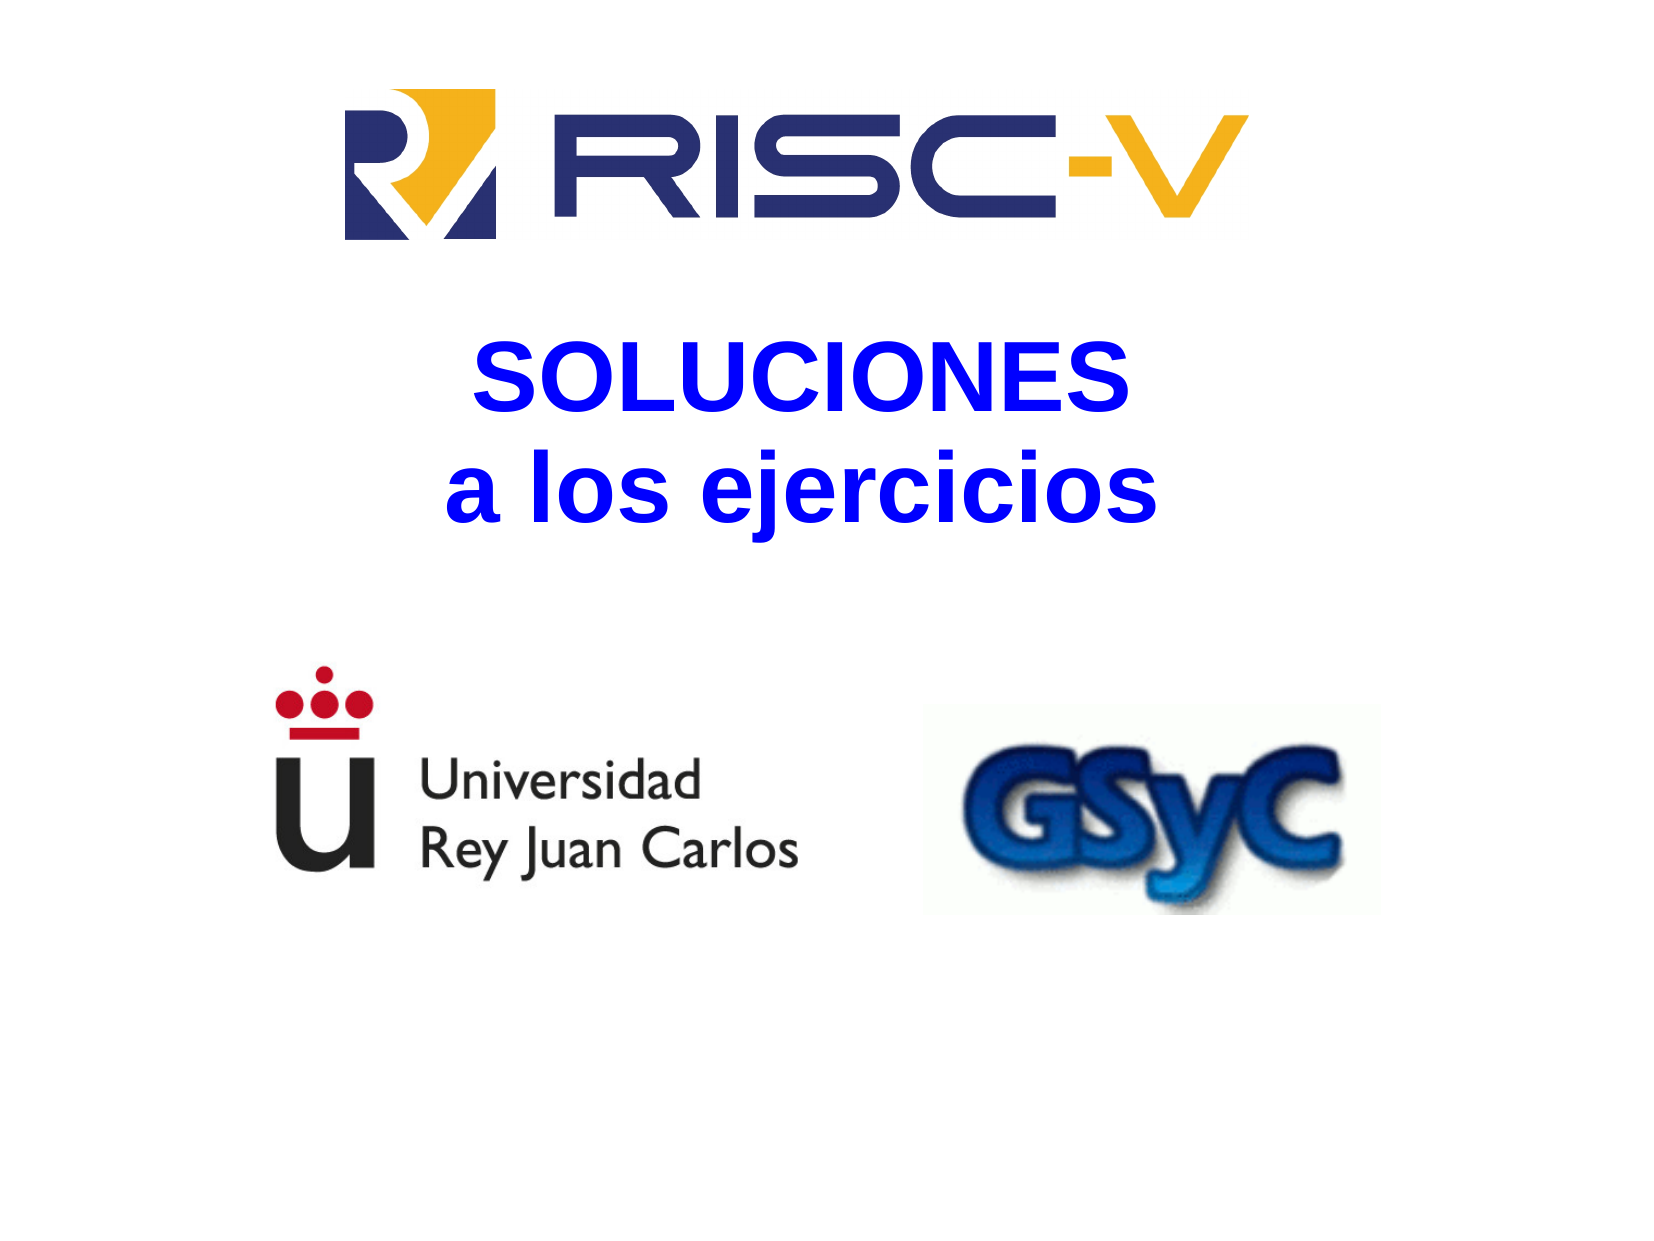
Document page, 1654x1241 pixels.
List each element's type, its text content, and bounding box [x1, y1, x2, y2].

picture [345, 89, 1249, 241]
picture [241, 644, 826, 901]
title SOLUCIONES a los ejercicios [60, 264, 1546, 601]
picture [923, 704, 1381, 916]
